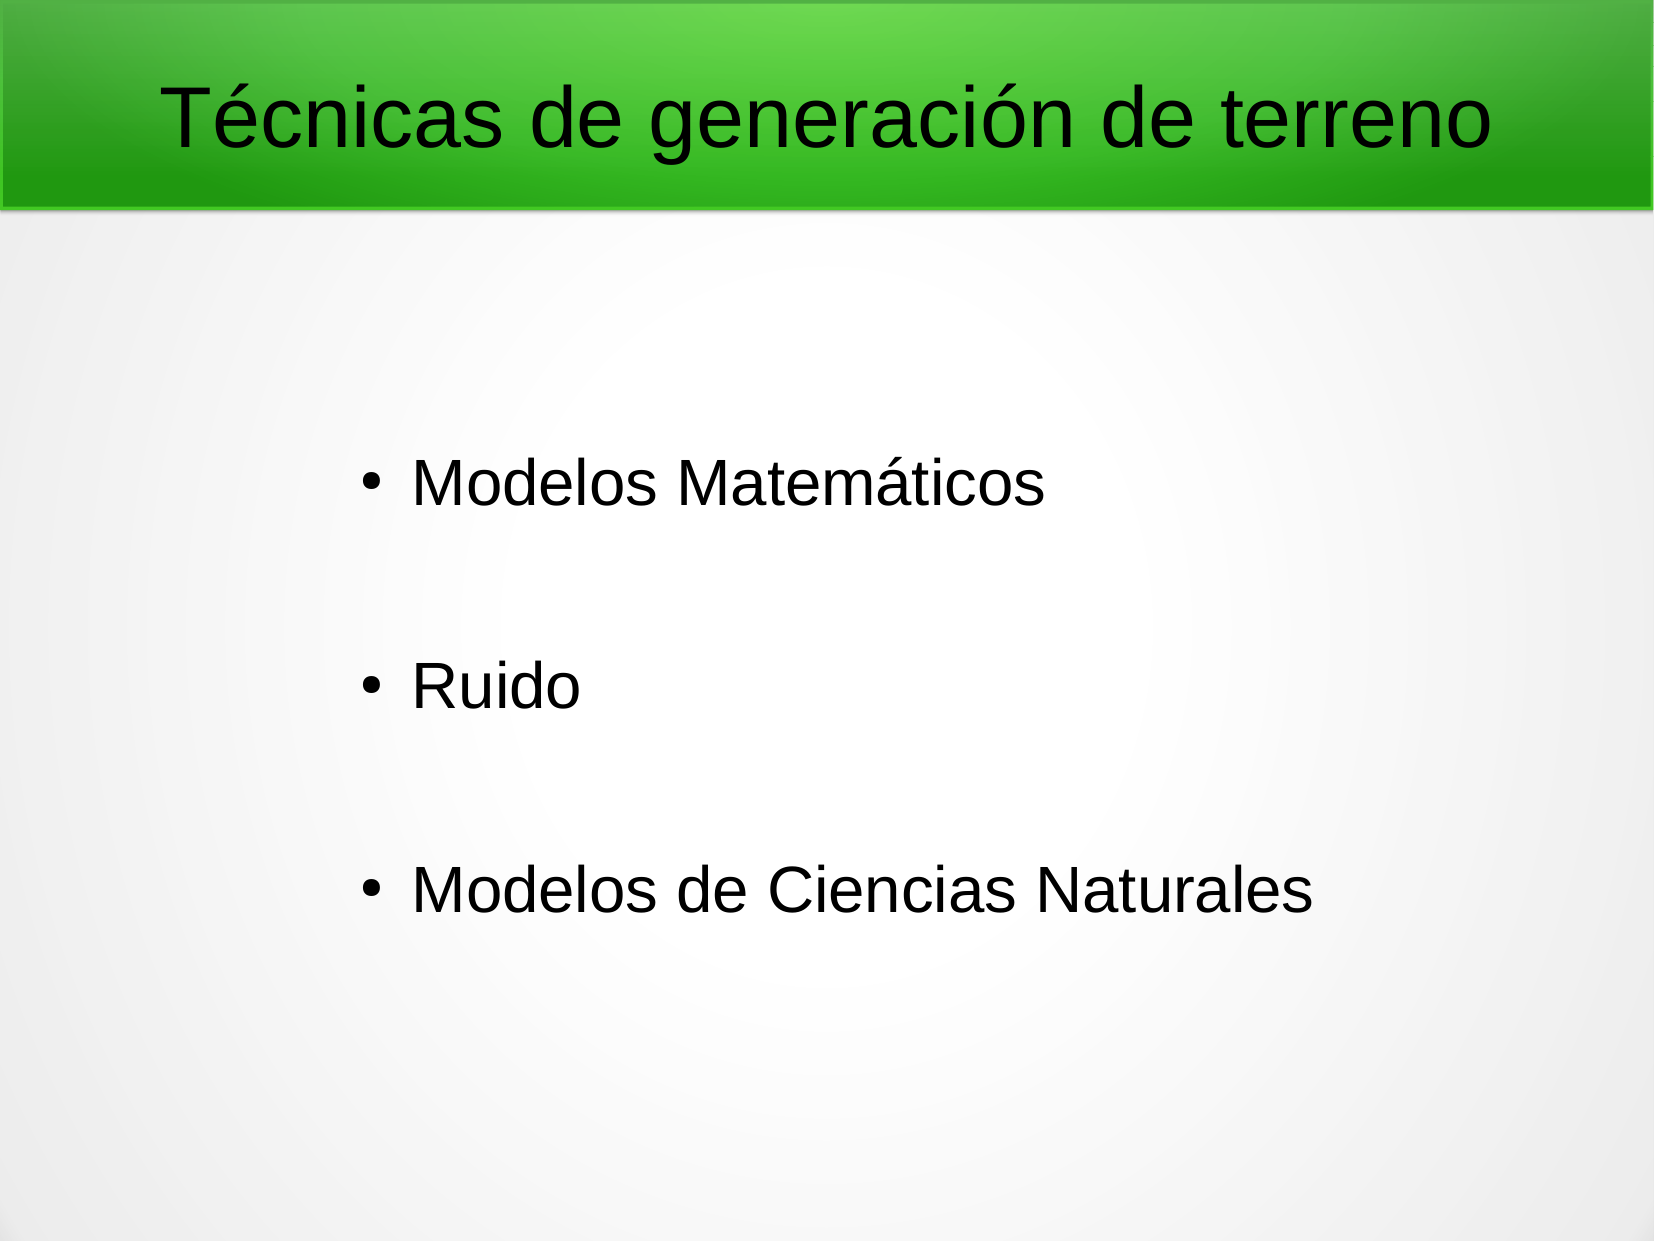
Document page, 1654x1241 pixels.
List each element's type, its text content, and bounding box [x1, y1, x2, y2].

title Técnicas de generación de terreno [82, 47, 1571, 189]
list Modelos Matemáticos Ruido Modelos de Ciencias Naturales [342, 446, 1400, 928]
